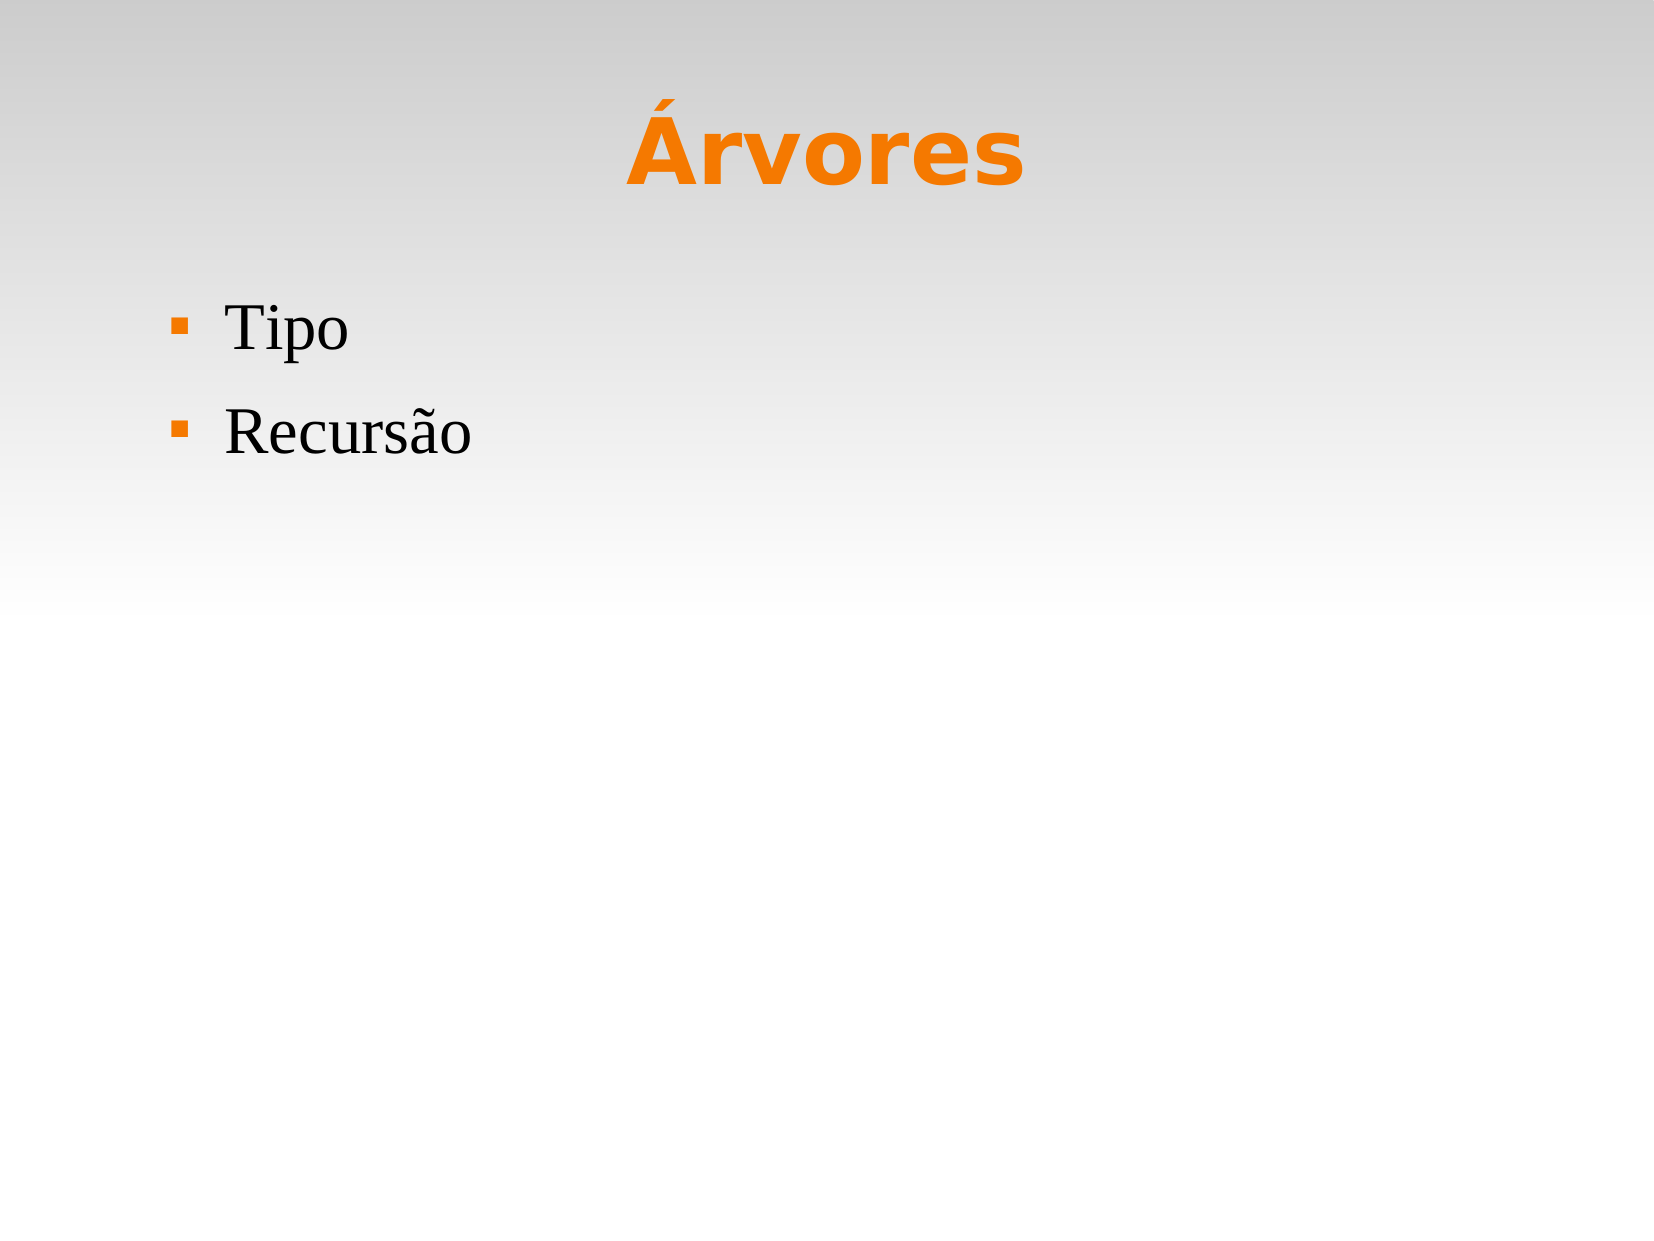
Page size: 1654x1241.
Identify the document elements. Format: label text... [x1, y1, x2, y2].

title Árvores [82, 49, 1571, 257]
list Tipo Recursão [82, 290, 1571, 1109]
